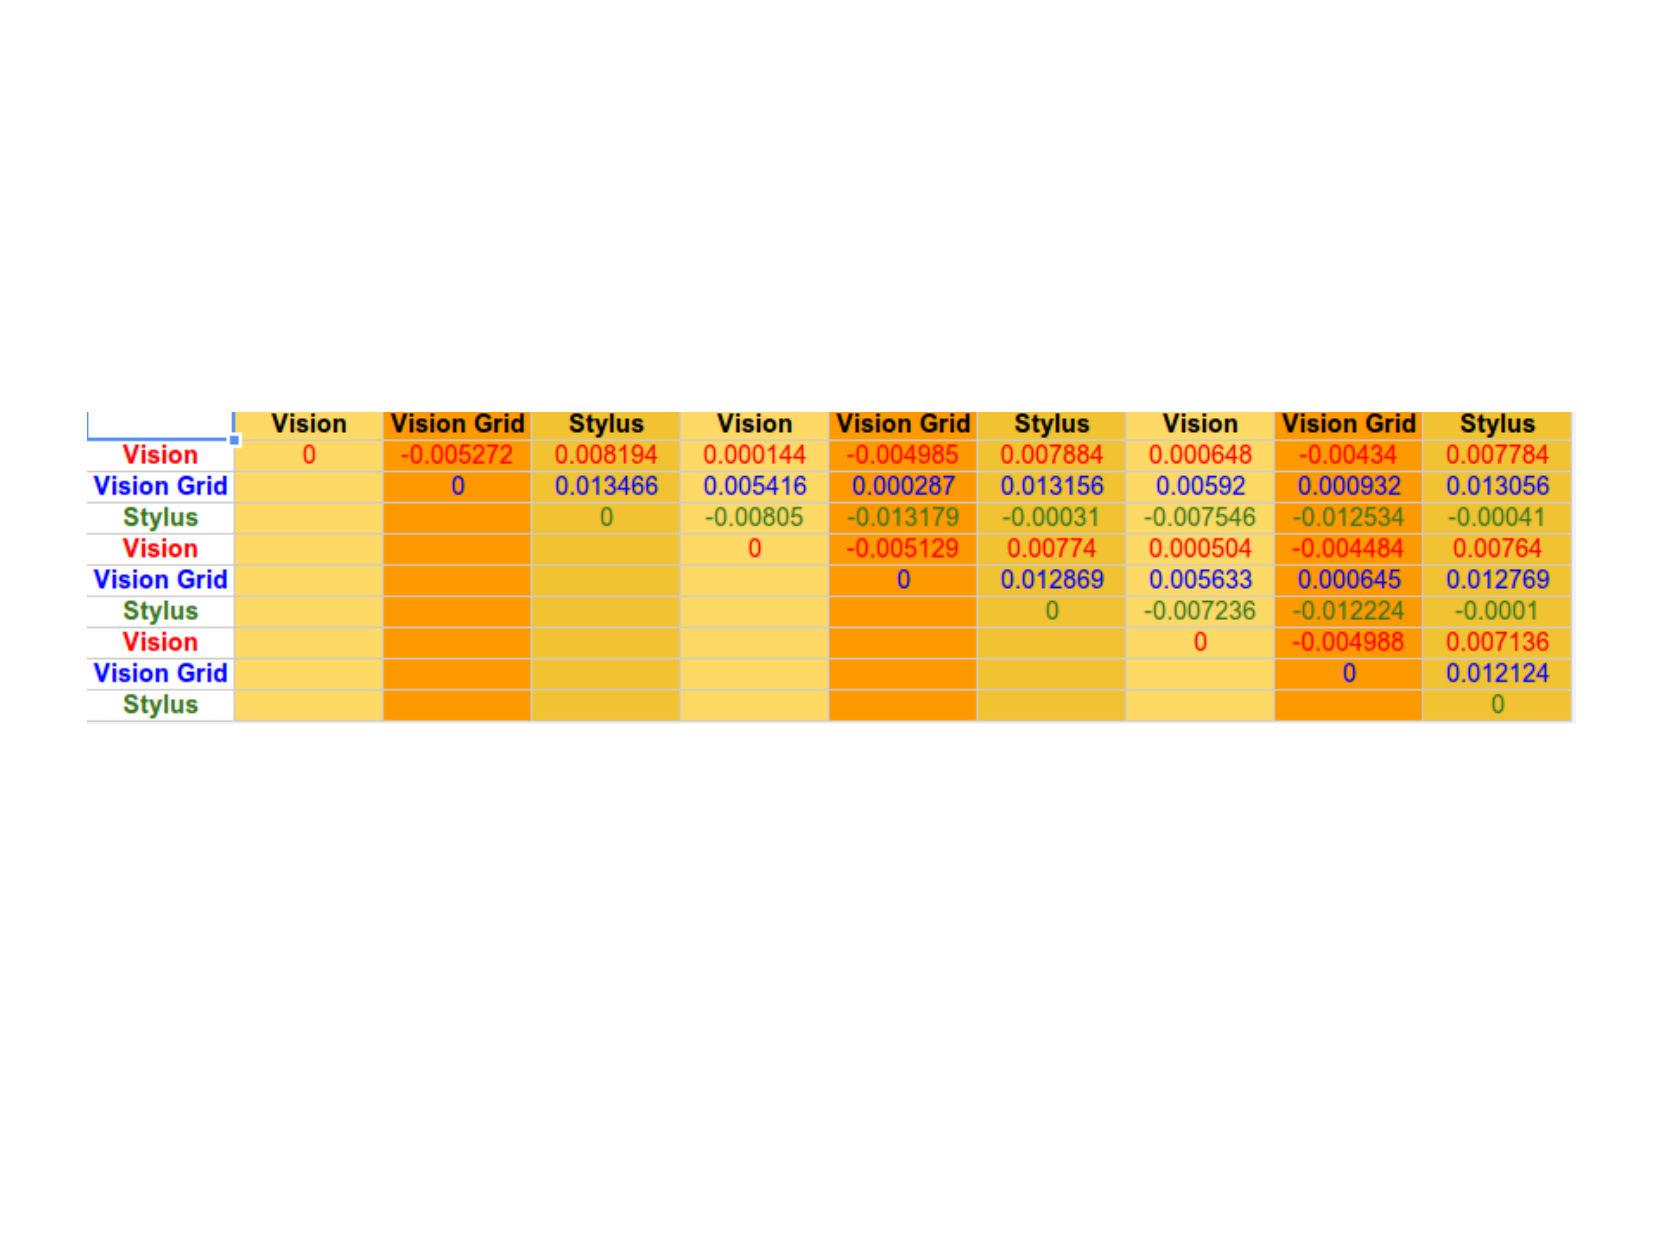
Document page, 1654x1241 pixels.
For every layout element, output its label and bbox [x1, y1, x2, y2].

picture [87, 412, 1576, 724]
